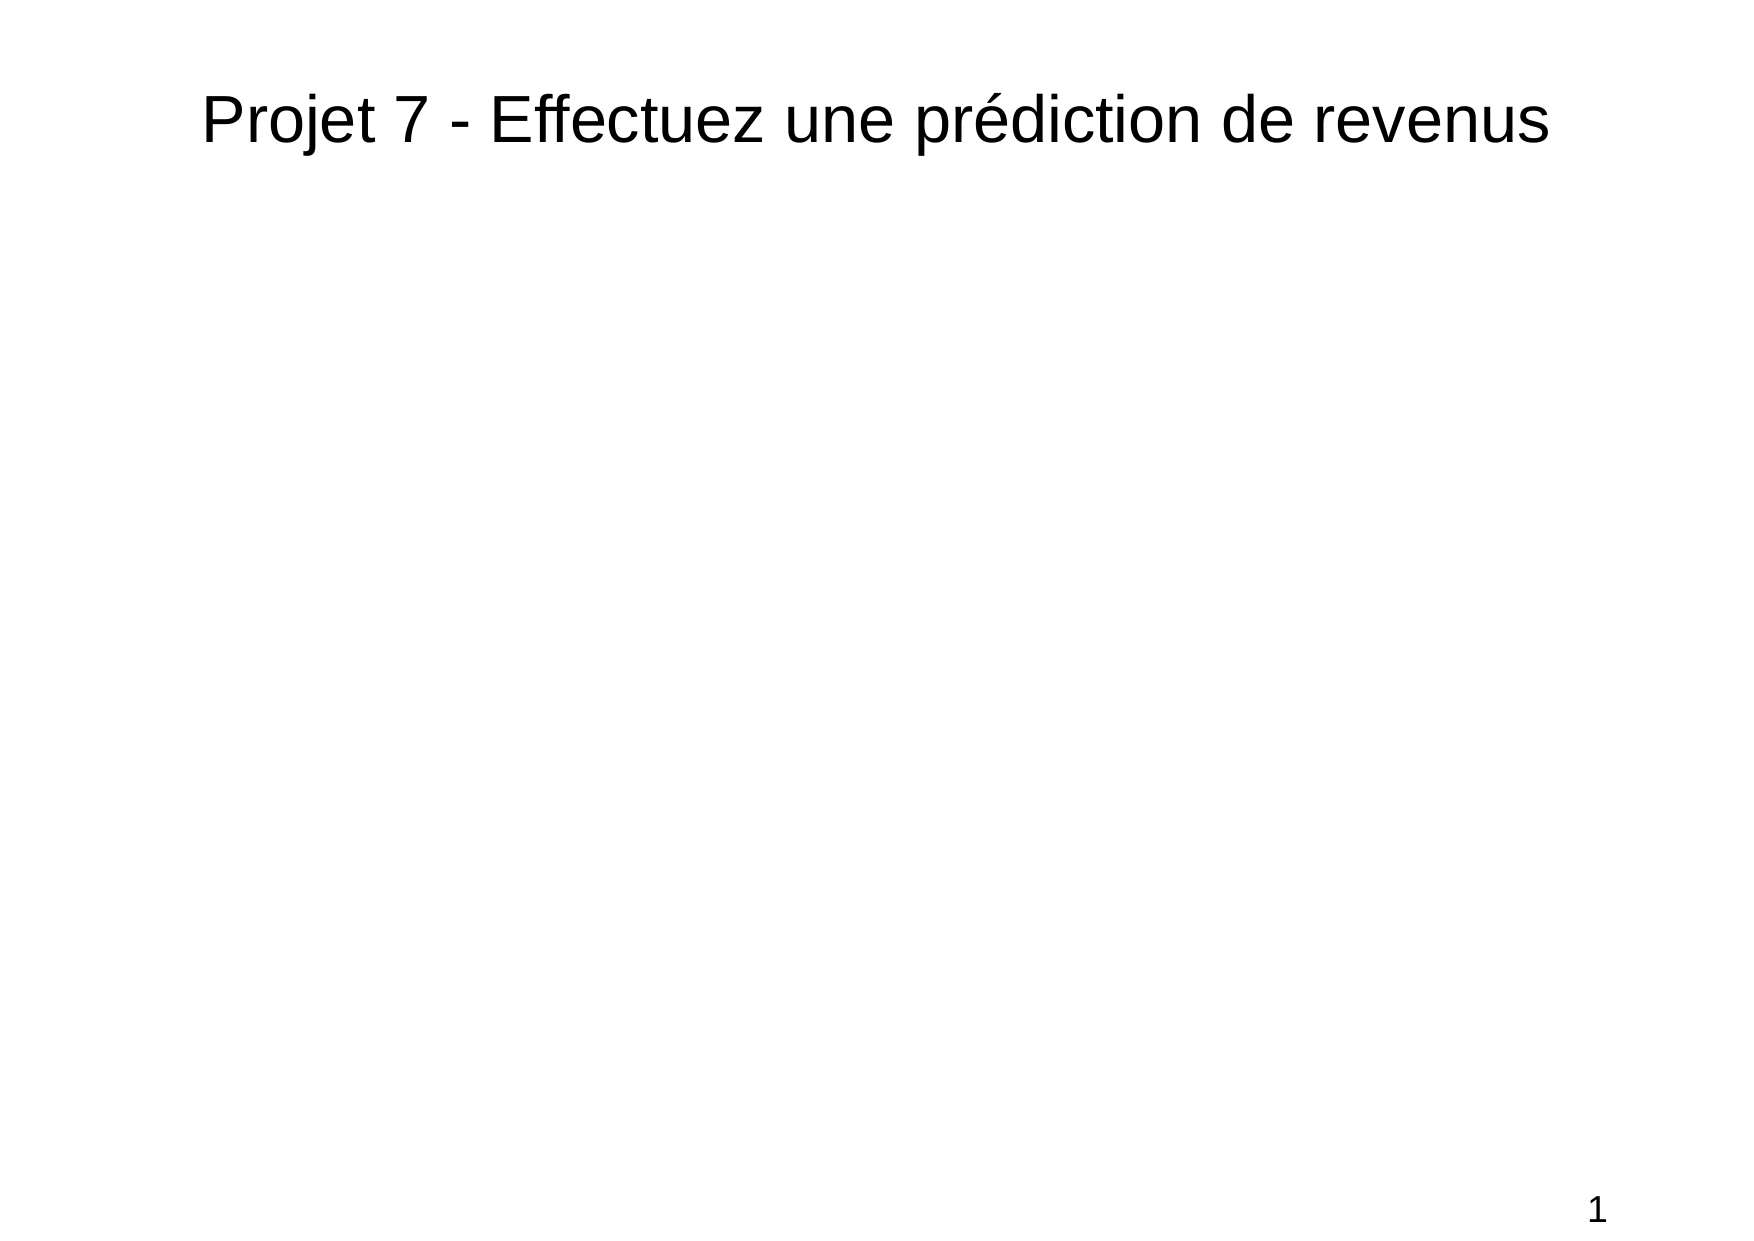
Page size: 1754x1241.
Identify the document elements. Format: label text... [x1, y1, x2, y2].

text_box <numéro> [1572, 1181, 1754, 1241]
title Projet 7 - Effectuez une prédiction de revenus [140, 48, 1614, 190]
